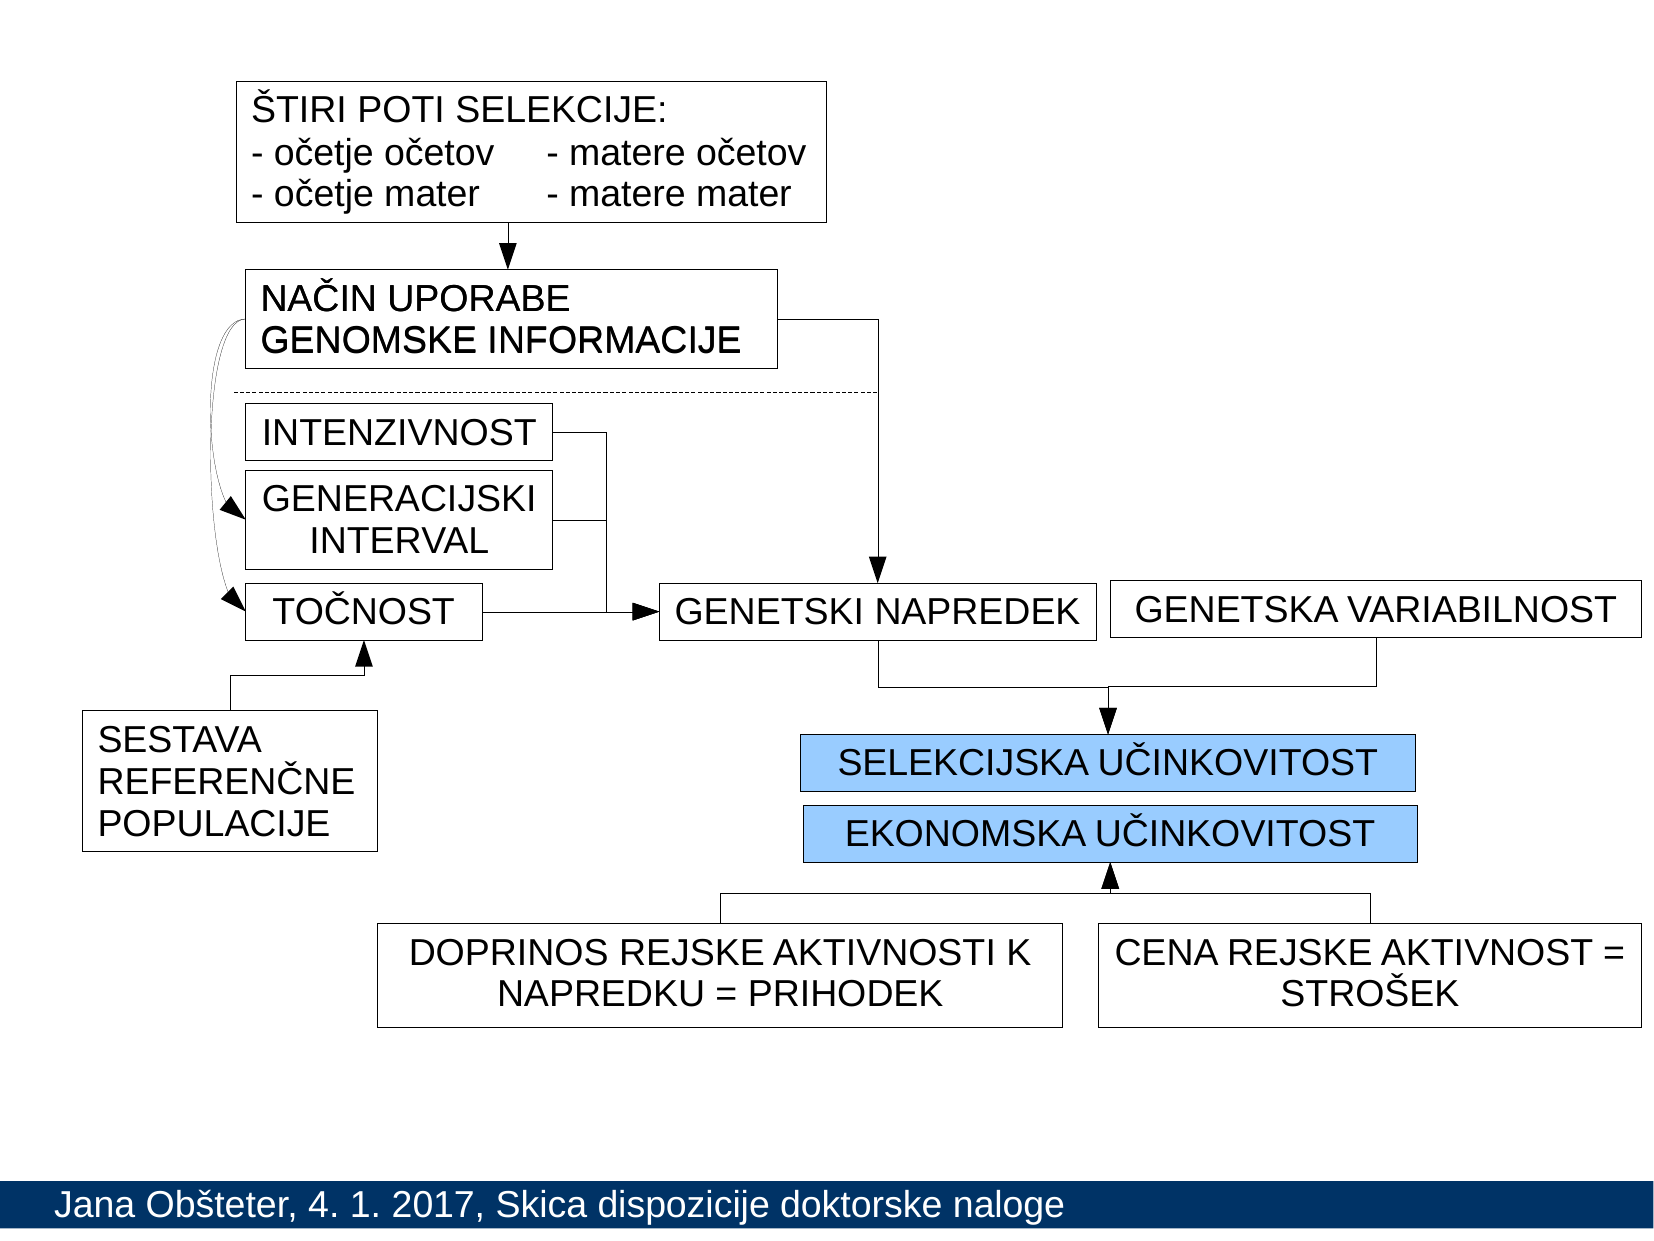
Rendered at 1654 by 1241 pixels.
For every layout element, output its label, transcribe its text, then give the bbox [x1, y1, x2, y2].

text_box Selekcijska učinkovitost [800, 734, 1416, 792]
text_box Cena rejske aktivnost = strošek [1098, 923, 1642, 1028]
text_box Sestava referenčne populacije [82, 710, 378, 852]
text_box Štiri poti selekcije: - očetje očetov - matere očetov - očetje mater - matere mater [236, 81, 827, 223]
text_box Genetski napredek [659, 583, 1097, 641]
text_box Ekonomska učinkovitost [803, 805, 1418, 863]
text_box Generacijski interval [245, 470, 553, 570]
text_box intenzivnost [245, 403, 553, 461]
text_box Genetska variabilnost [1110, 580, 1642, 638]
text_box Jana Obšteter, 4. 1. 2017, Skica dispozicije doktorske naloge [0, 1181, 1654, 1229]
text_box Način uporabe genomskE informacije [245, 269, 778, 369]
text_box Doprinos rejske aktivnosti k napredku = prihodek [377, 923, 1063, 1028]
text_box točnost [245, 583, 483, 641]
